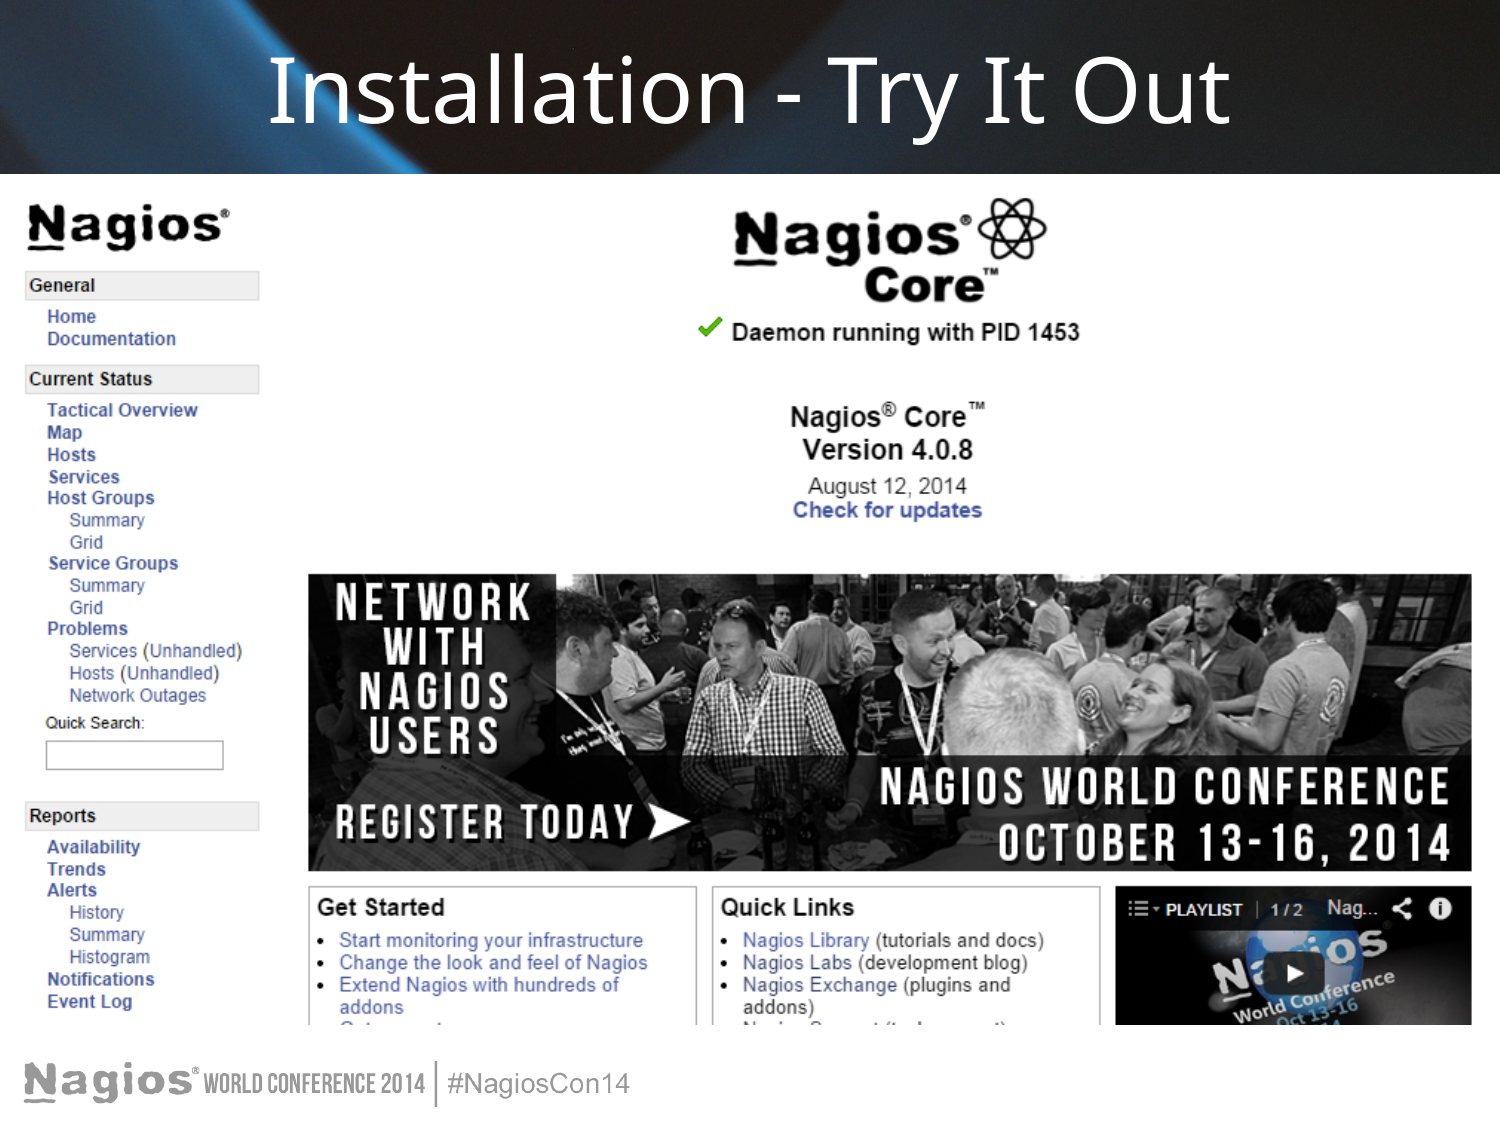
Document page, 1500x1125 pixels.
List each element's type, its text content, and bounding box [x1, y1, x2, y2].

picture [14, 186, 1486, 1025]
title Installation - Try It Out [75, 0, 1426, 174]
